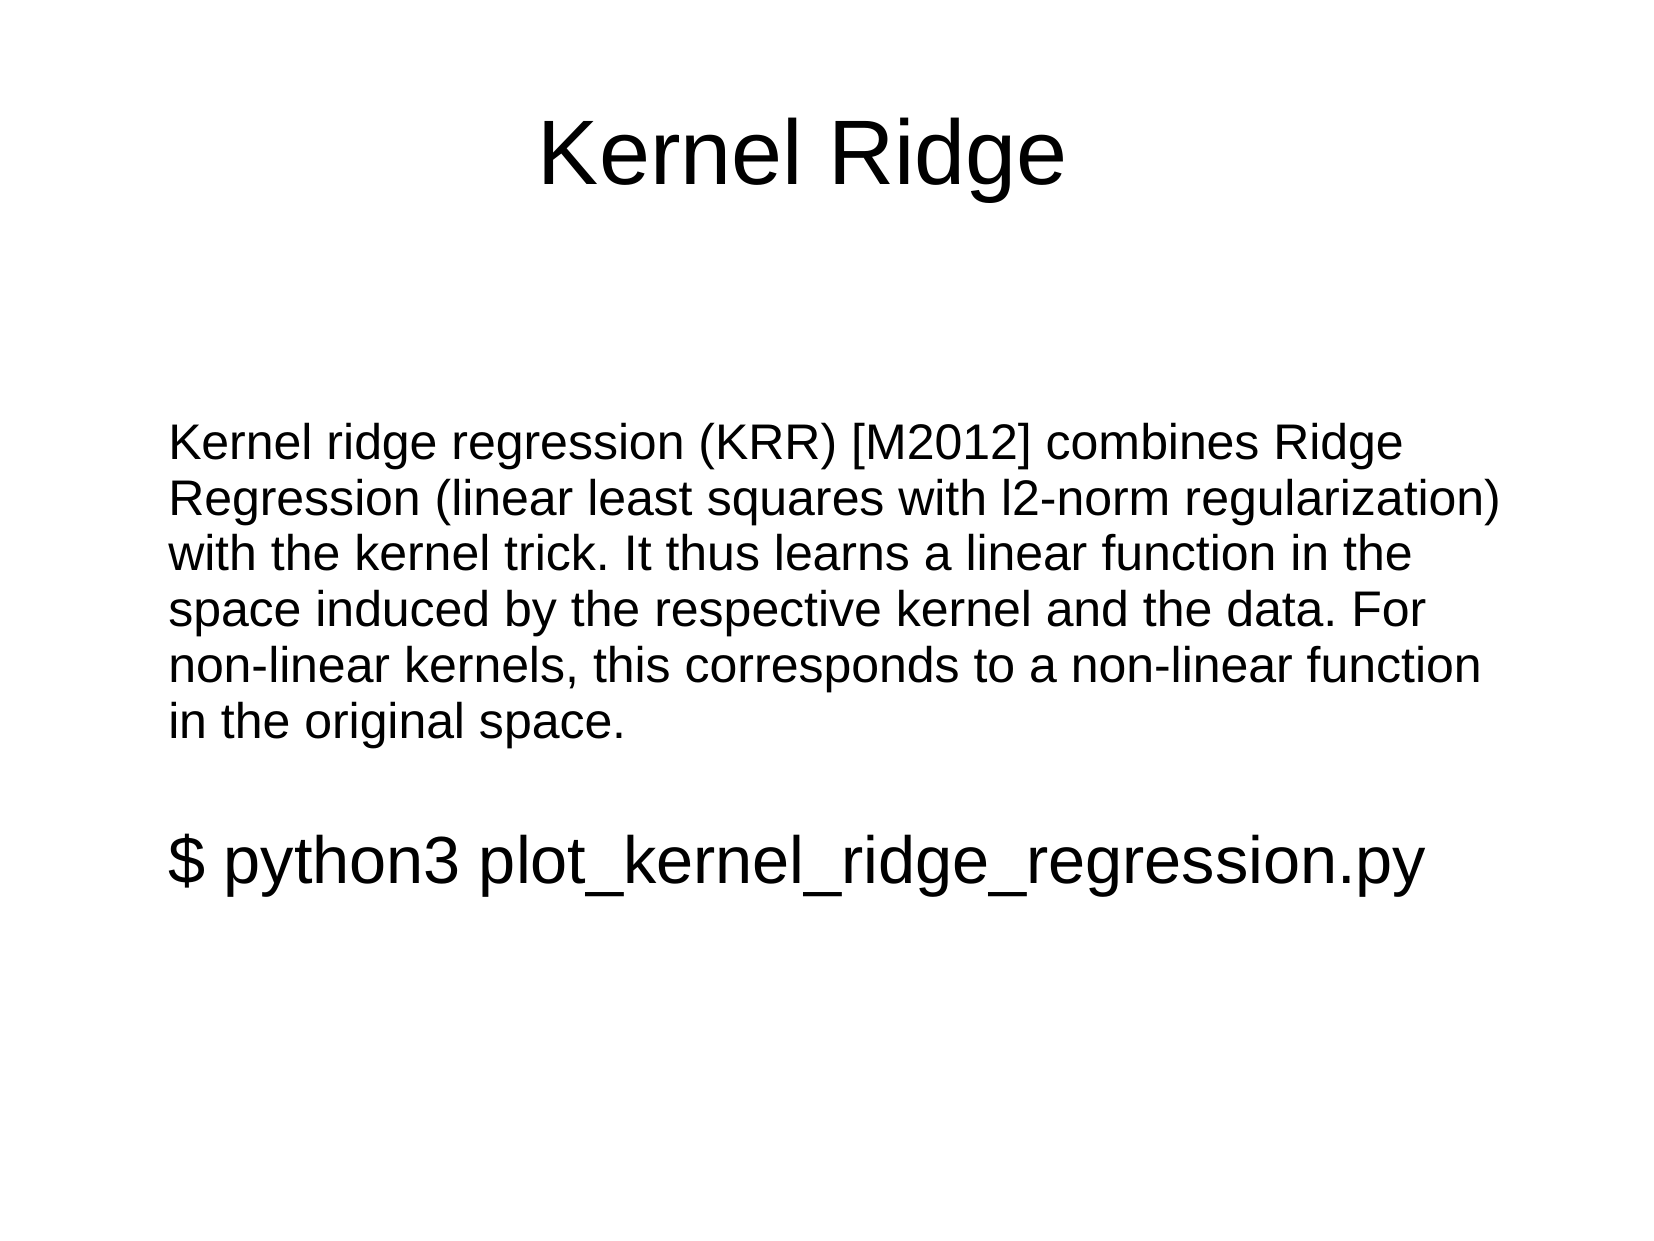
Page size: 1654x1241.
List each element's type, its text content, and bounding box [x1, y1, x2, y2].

title Kernel Ridge [59, 49, 1548, 257]
text_box Kernel ridge regression (KRR) [M2012] combines Ridge Regression (linear least squares with l2-norm regularization) with the kernel trick. It thus learns a linear function in the space induced by the respective kernel and the data. For non-linear kernels, this corresponds to a non-linear function in the original space. $ python3 plot_kernel_ridge_regression.py [153, 406, 1548, 981]
